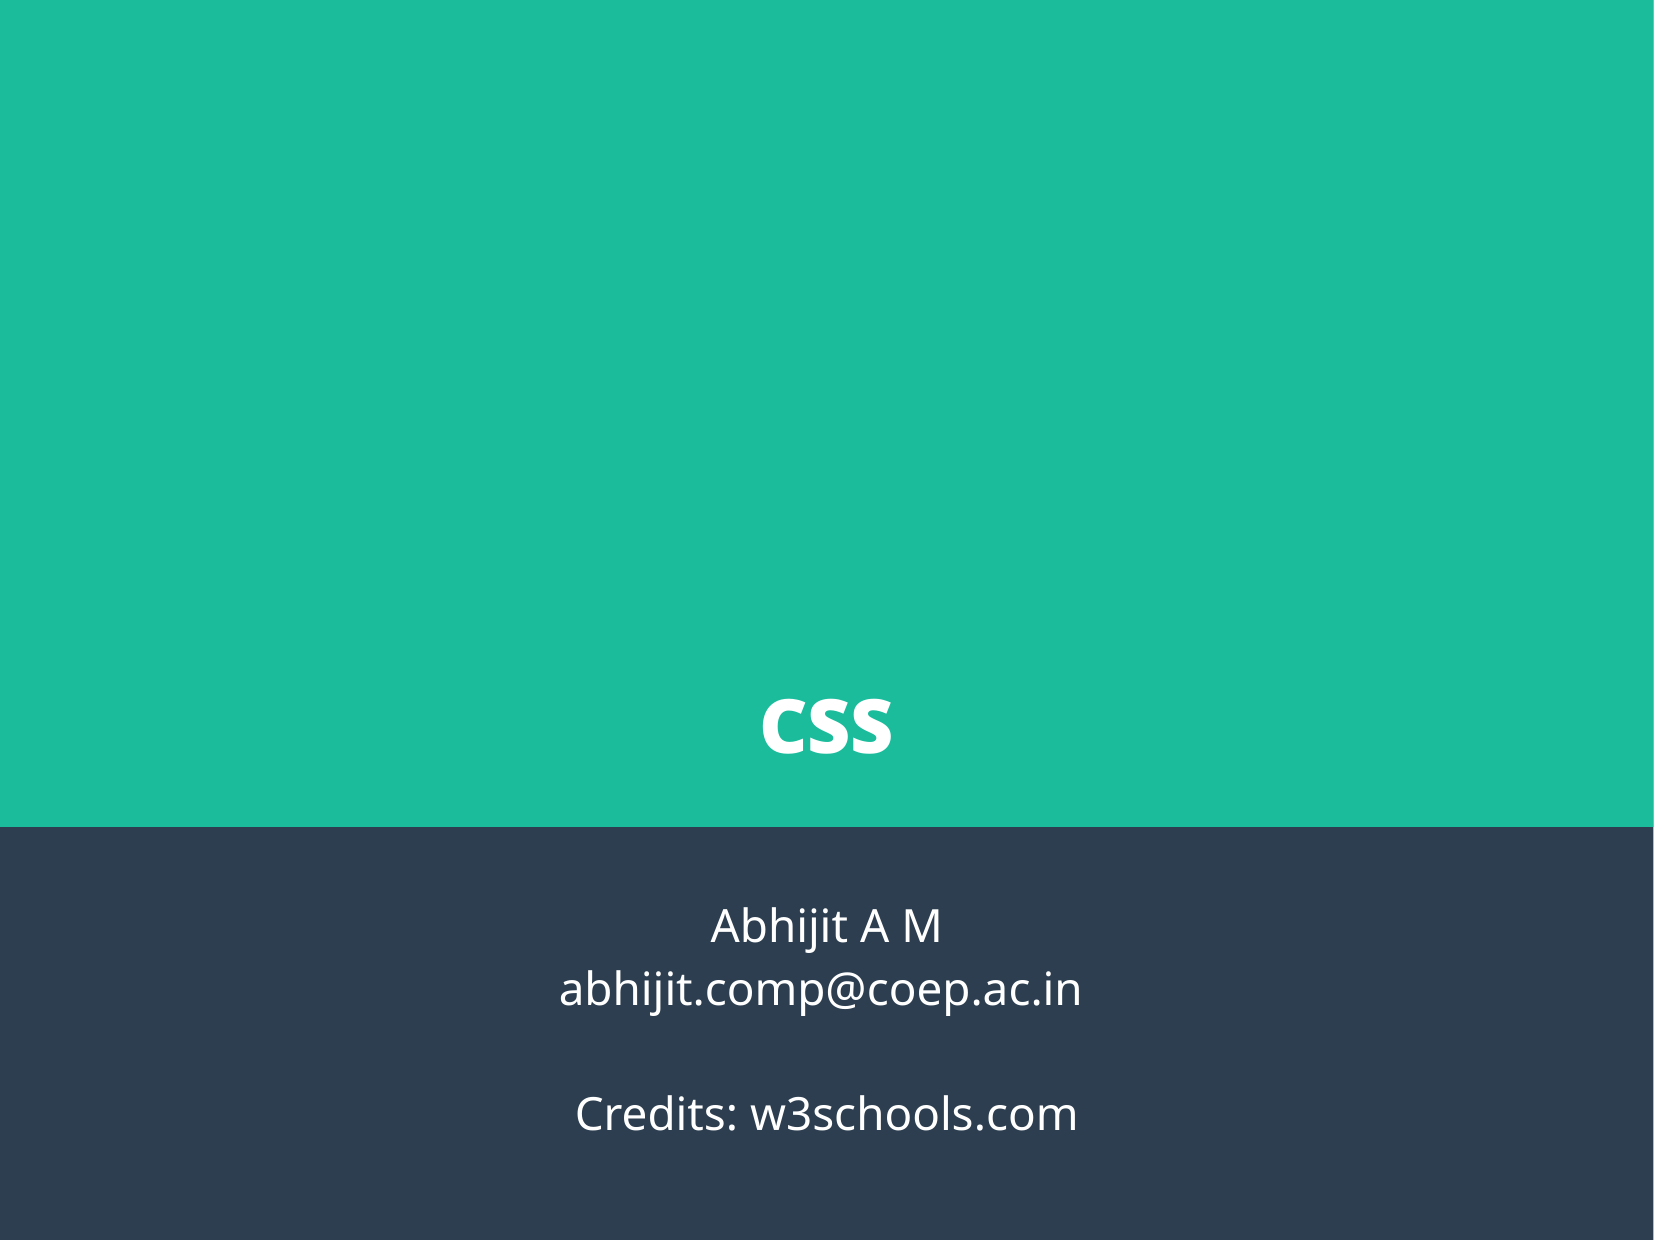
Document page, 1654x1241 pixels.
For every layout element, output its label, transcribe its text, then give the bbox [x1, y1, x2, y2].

title CSS [59, 620, 1595, 778]
subtitle Abhijit A M abhijit.comp@coep.ac.in Credits: w3schools.com [59, 856, 1595, 1182]
